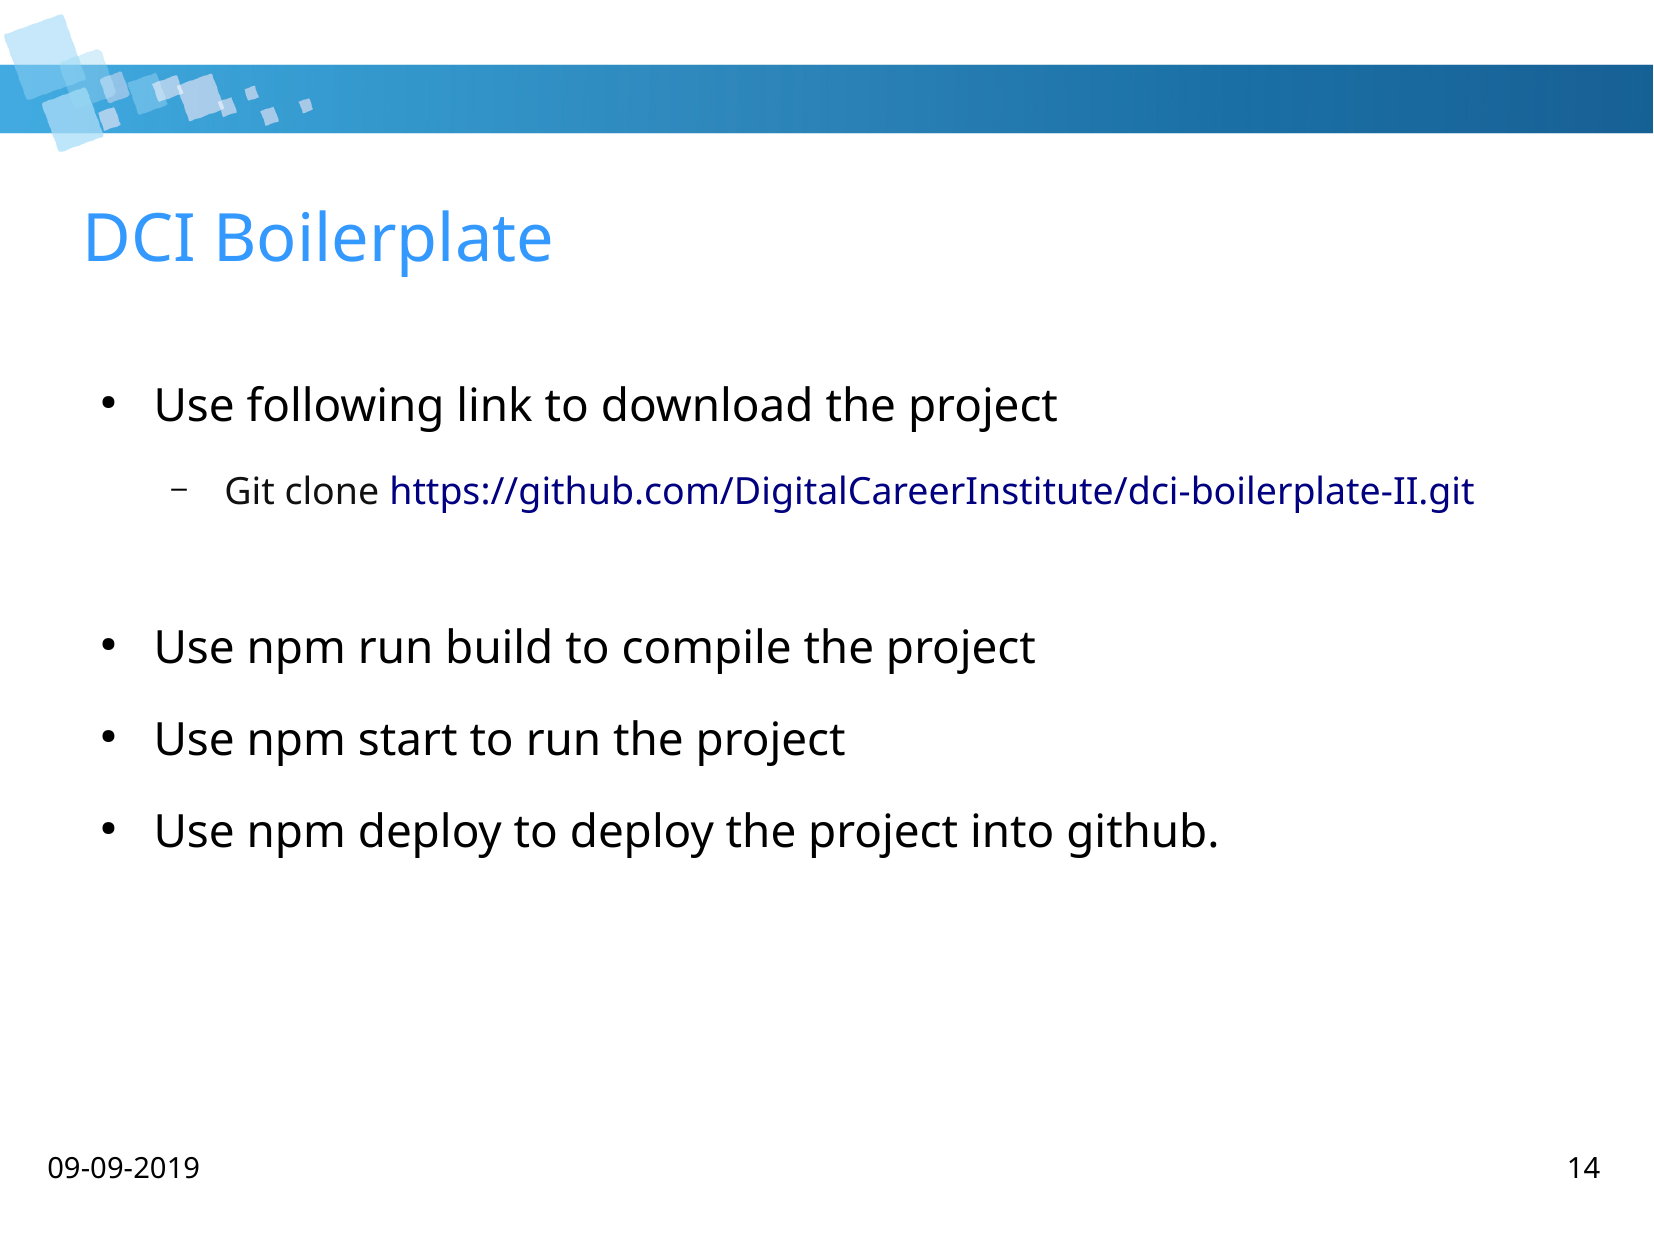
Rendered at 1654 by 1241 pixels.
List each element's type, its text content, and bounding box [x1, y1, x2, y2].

list Use following link to download the project Git clone https://github.com/DigitalCareerInstitute/dci-boilerplate-II.git Use npm run build to compile the project Use npm start to run the project Use npm deploy to deploy the project into github. [82, 372, 1571, 1093]
title DCI Boilerplate [82, 132, 1571, 340]
picture [0, 0, 1653, 1238]
